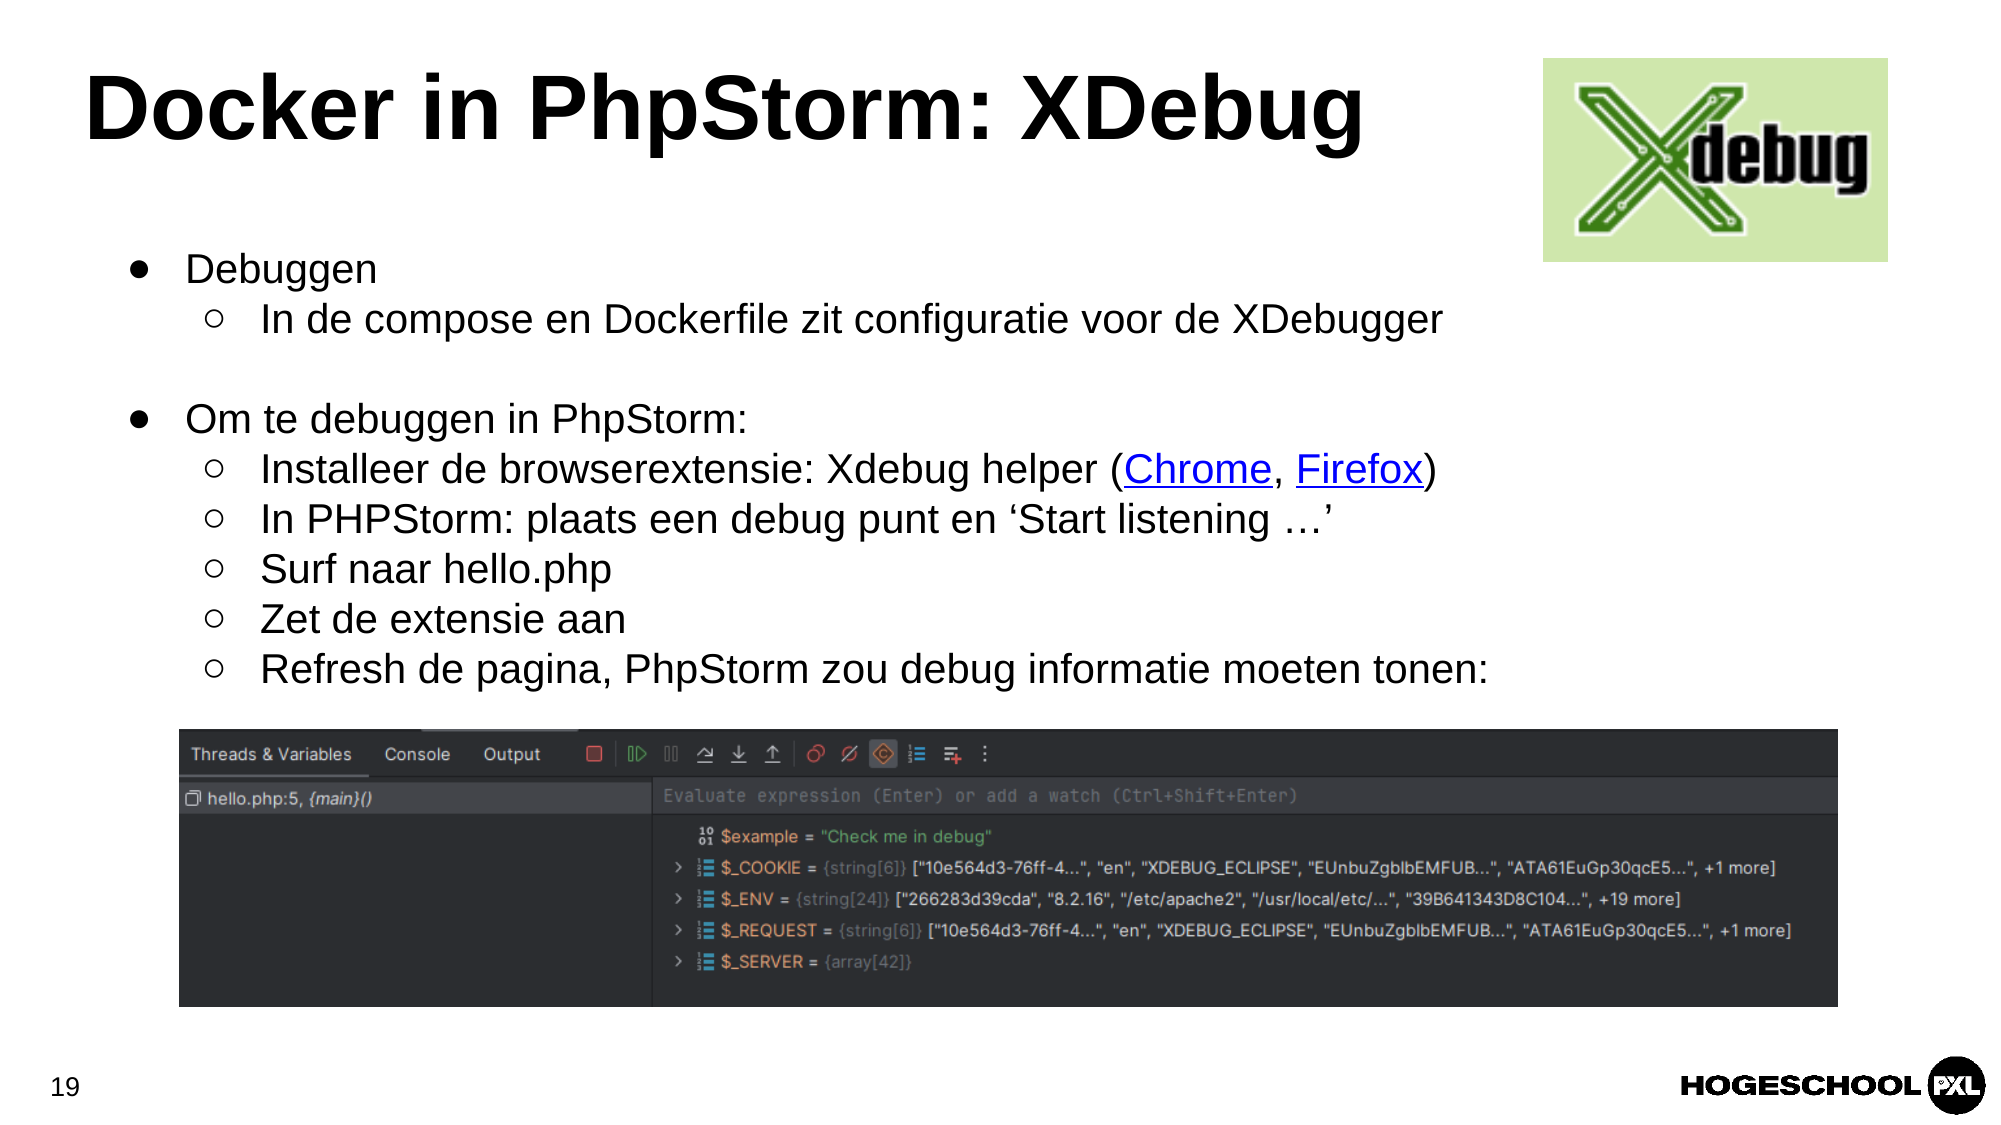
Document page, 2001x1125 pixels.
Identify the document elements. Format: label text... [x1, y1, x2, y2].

text_box Debuggen In de compose en Dockerfile zit configuratie voor de XDebugger Om te debuggen in PhpStorm: Installeer de browserextensie: Xdebug helper (Chrome, Firefox) In PHPStorm: plaats een debug punt en ‘Start listening …’ Surf naar hello.php Zet de extensie aan Refresh de pagina, PhpStorm zou debug informatie moeten tonen: [95, 226, 1783, 708]
picture [179, 729, 1838, 1007]
picture [1543, 58, 1888, 262]
picture [1675, 1050, 1991, 1120]
title Docker in PhpStorm: XDebug [84, 47, 1916, 209]
slide_number <number> [21, 1054, 95, 1105]
